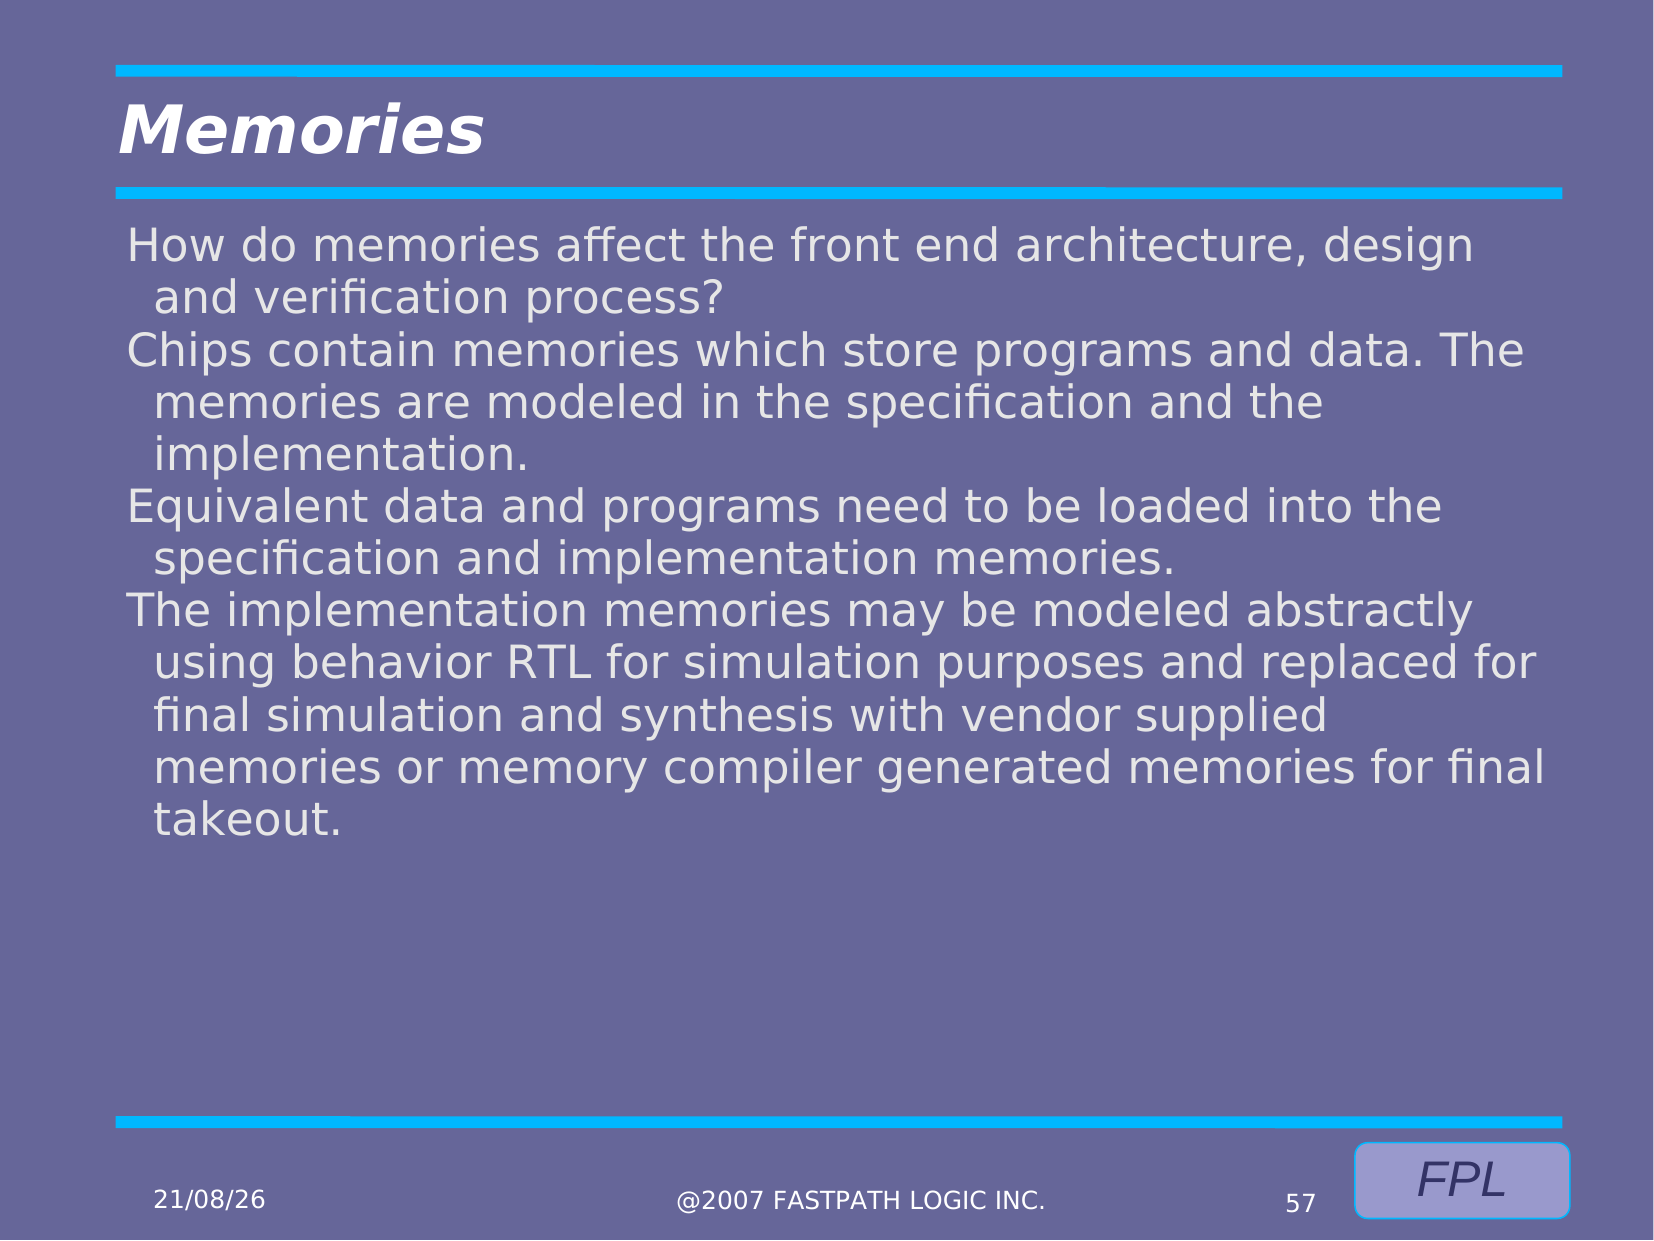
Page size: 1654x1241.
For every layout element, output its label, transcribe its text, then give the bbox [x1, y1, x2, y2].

title Memories [118, 41, 1531, 220]
list How do memories affect the front end architecture, design and verification process? Chips contain memories which store programs and data. The memories are modeled in the specification and the implementation. Equivalent data and programs need to be loaded into the specification and implementation memories. The implementation memories may be modeled abstractly using behavior RTL for simulation purposes and replaced for final simulation and synthesis with vendor supplied memories or memory compiler generated memories for final takeout. [126, 219, 1566, 1133]
